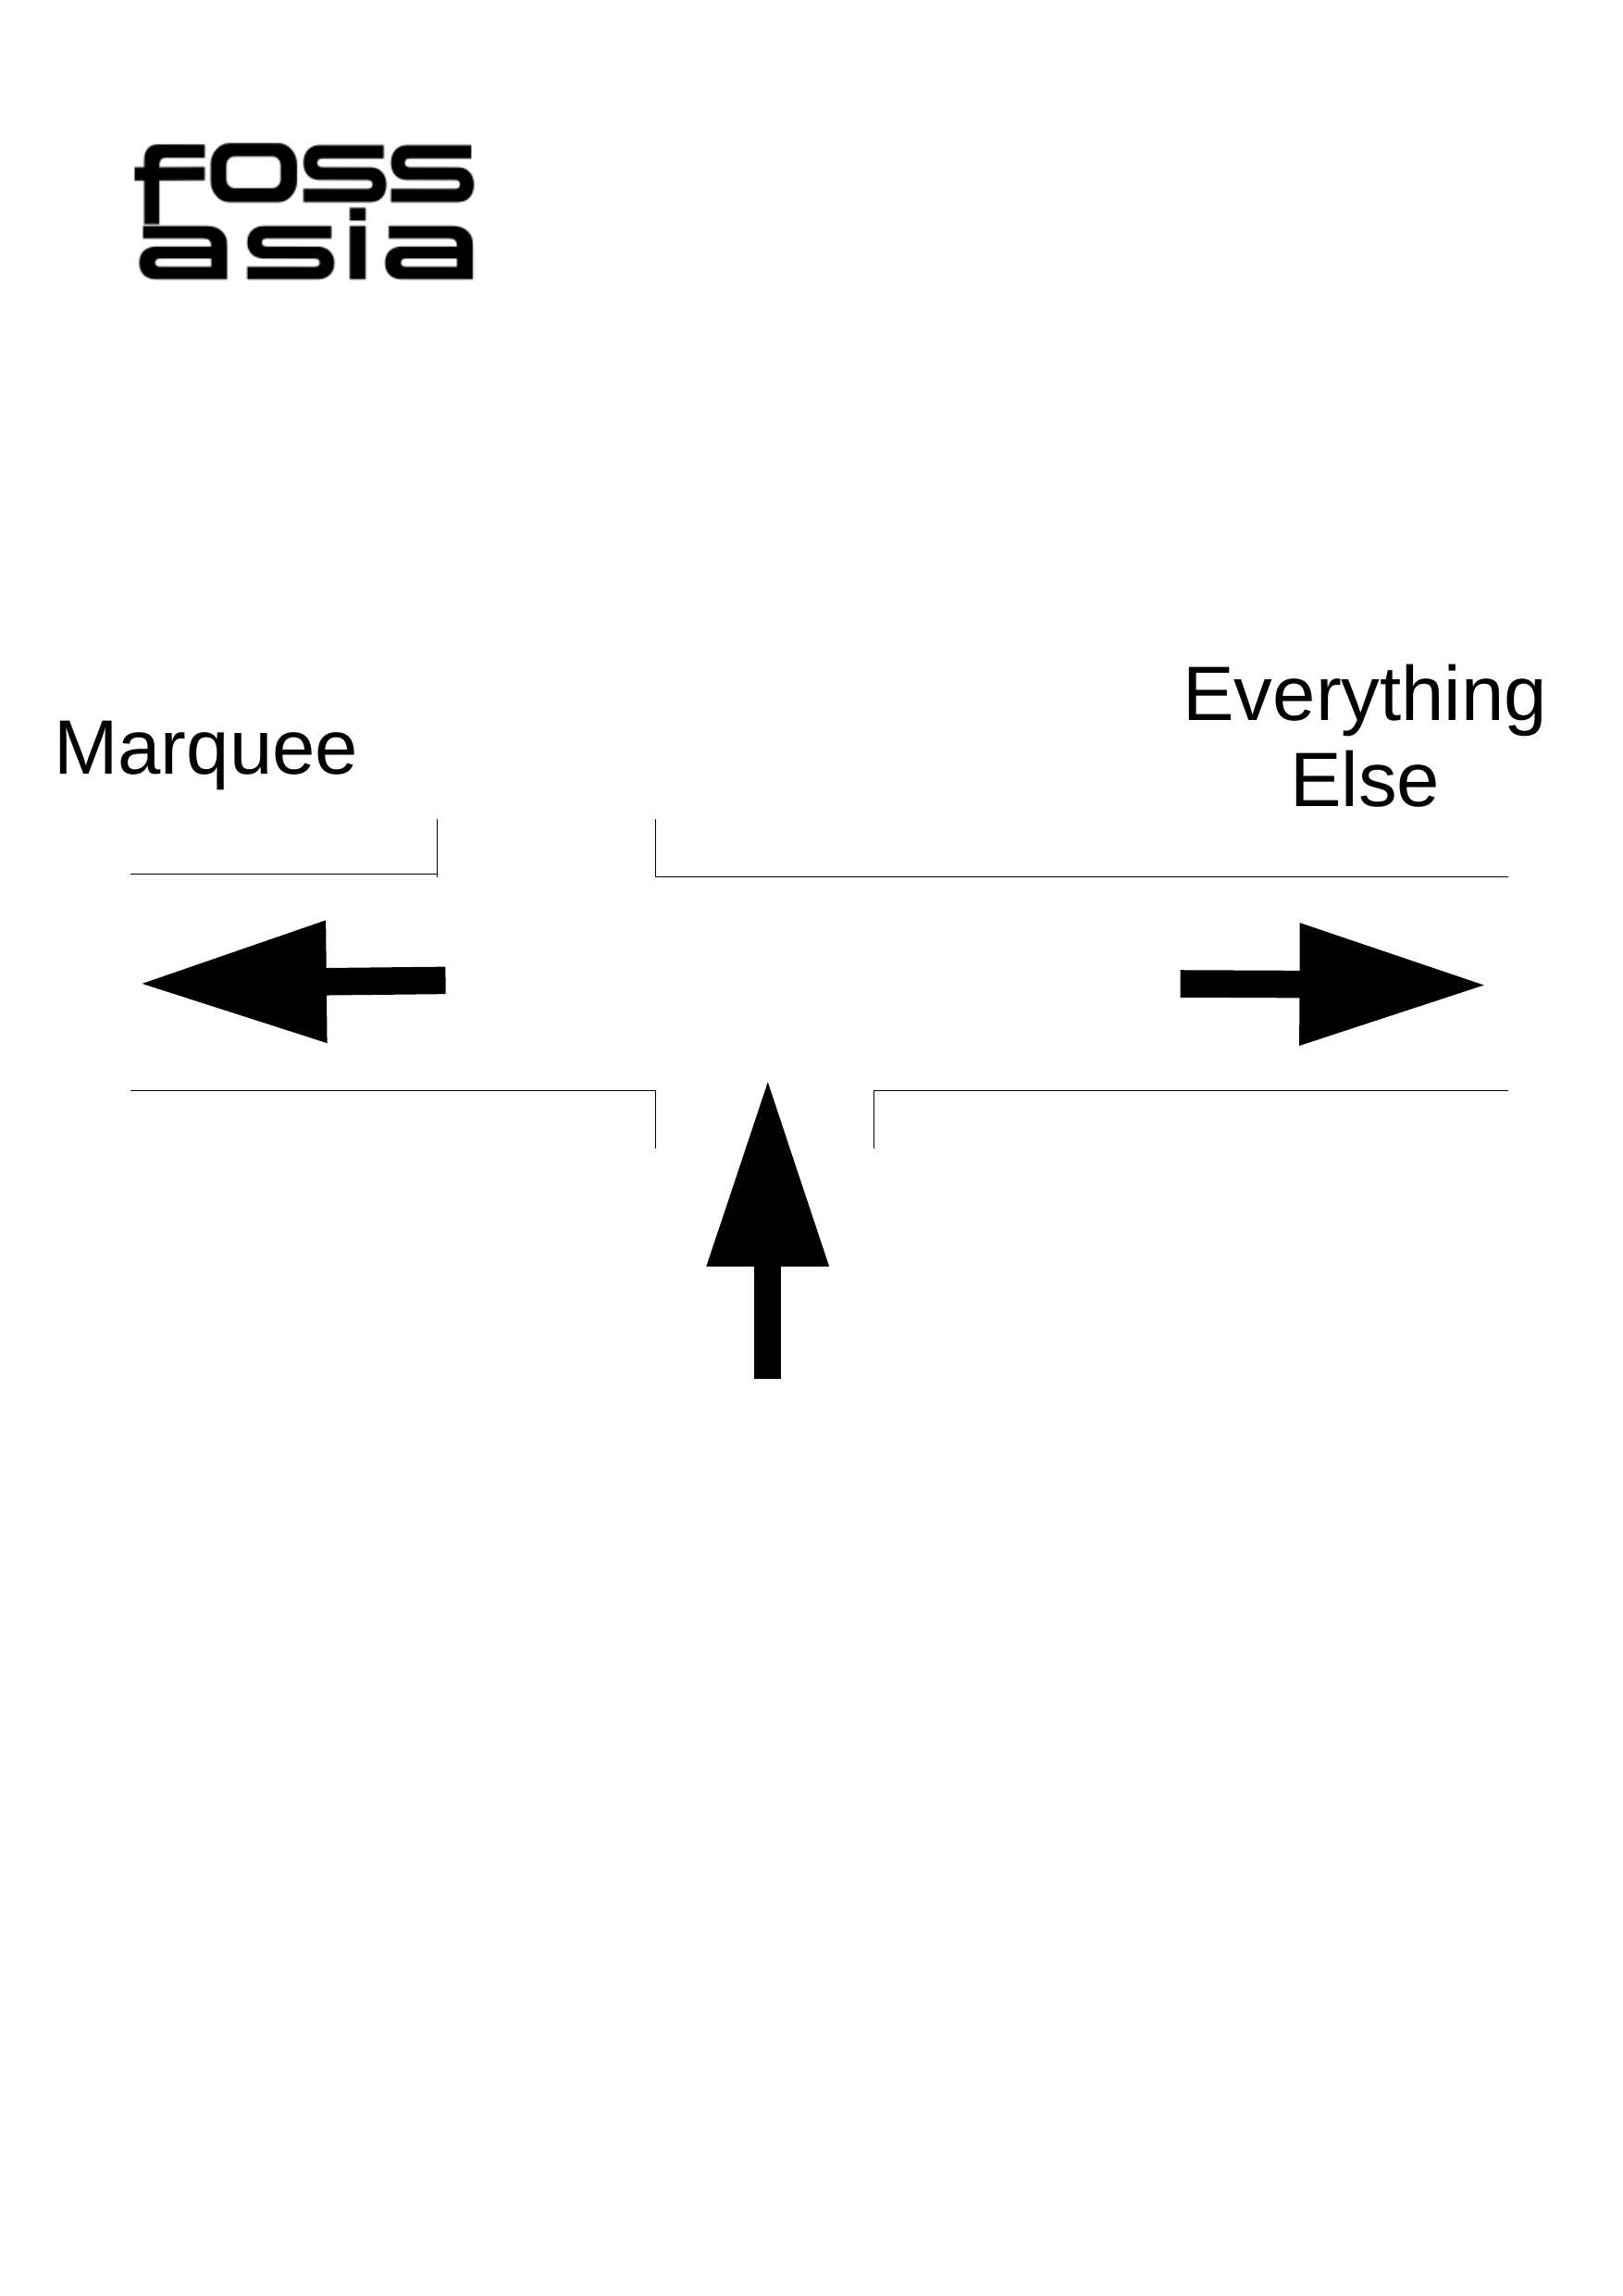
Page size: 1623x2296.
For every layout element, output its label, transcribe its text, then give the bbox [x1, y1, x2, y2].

picture [130, 139, 480, 285]
text_box Everything Else [1169, 644, 1561, 831]
text_box Marquee [40, 698, 372, 799]
